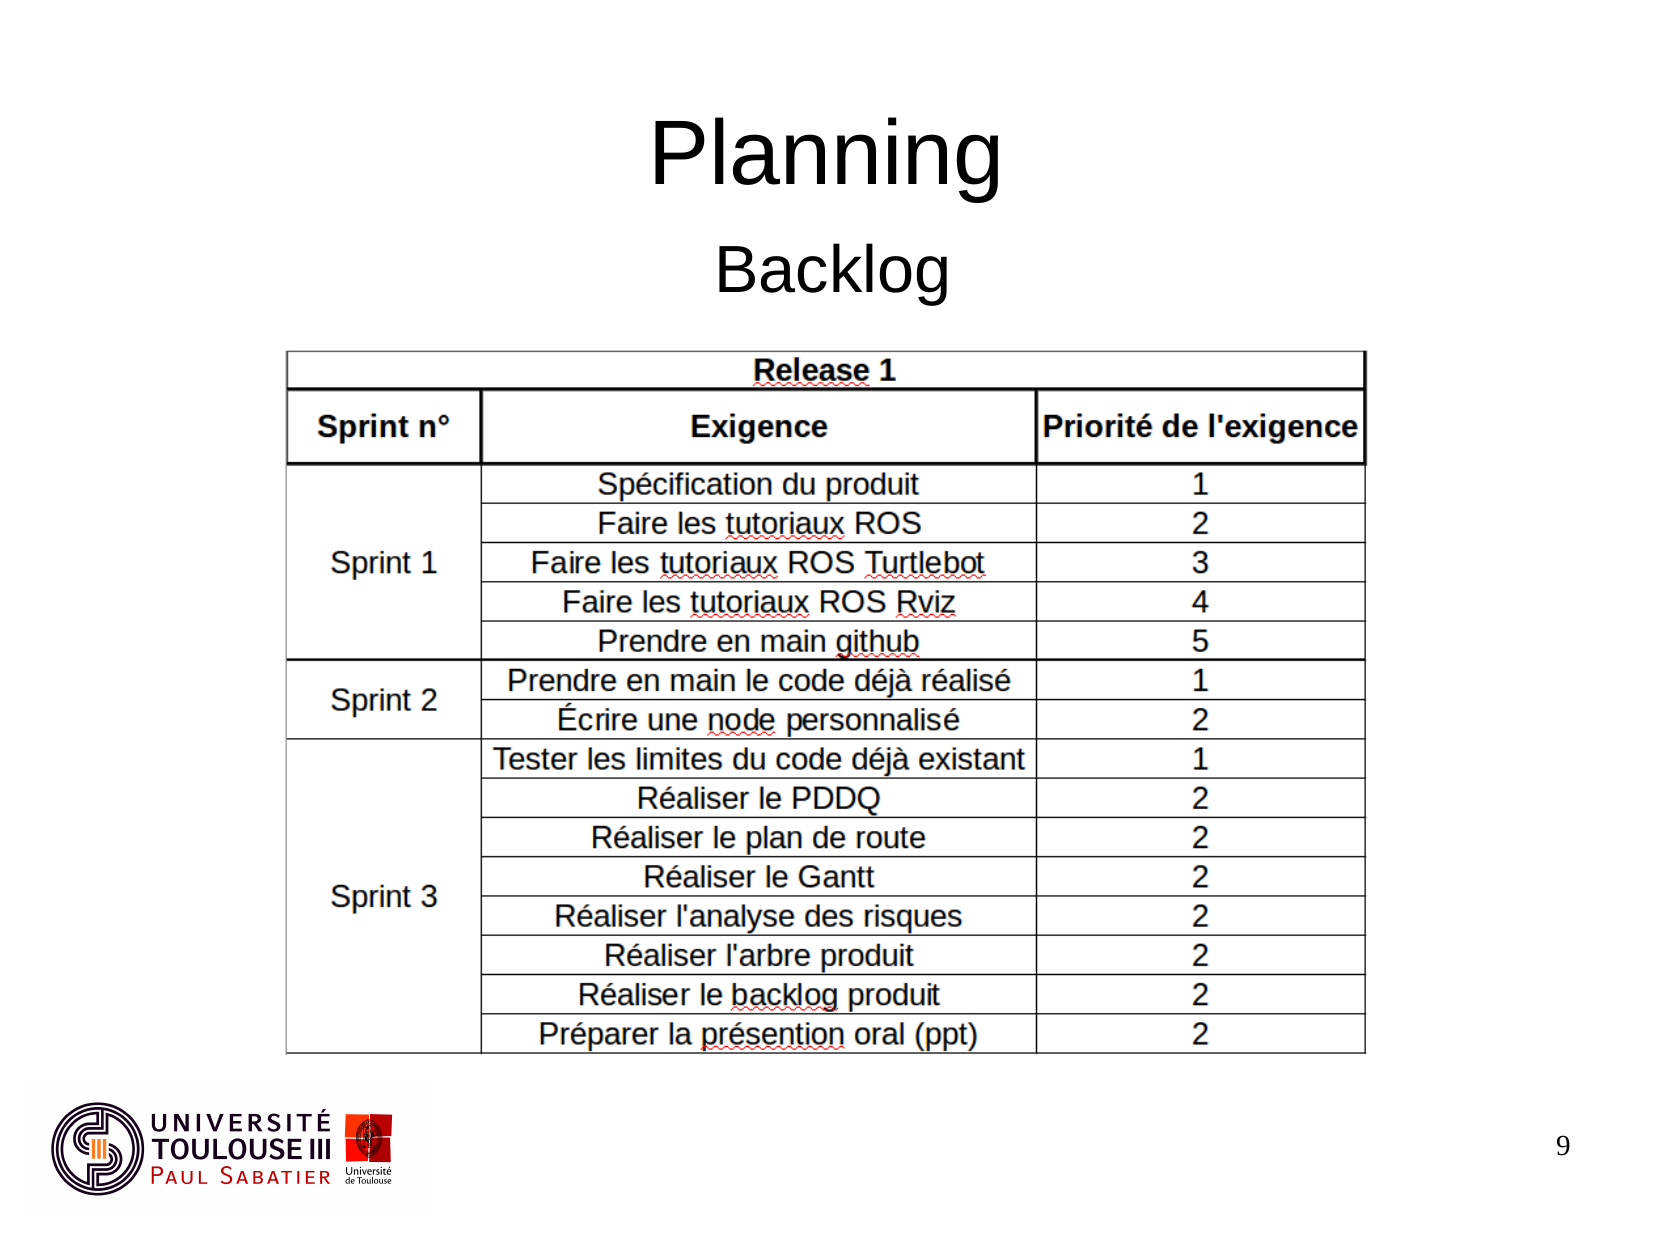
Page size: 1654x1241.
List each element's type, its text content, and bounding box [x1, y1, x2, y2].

text_box Backlog [578, 224, 1087, 315]
title Planning [82, 49, 1571, 257]
picture [270, 343, 1383, 1063]
picture [23, 1081, 426, 1217]
